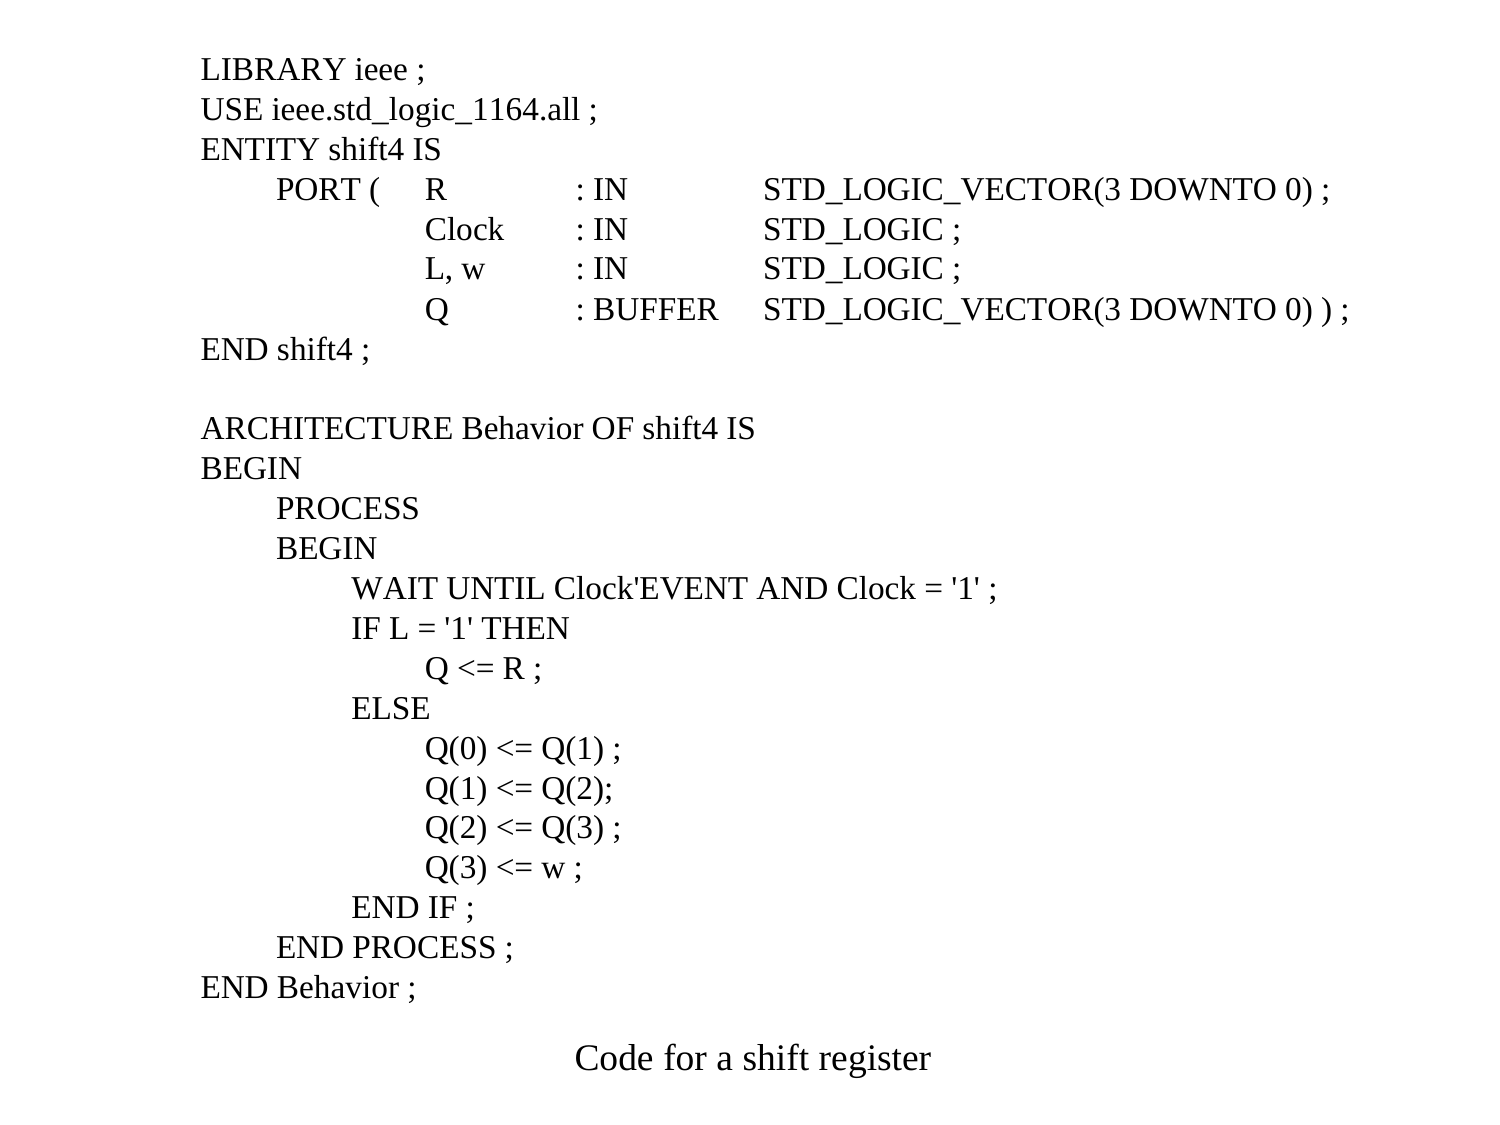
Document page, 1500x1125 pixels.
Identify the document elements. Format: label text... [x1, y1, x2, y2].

text_box Code for a shift register [159, 1025, 1347, 1101]
text_box LIBRARY ieee ; USE ieee.std_logic_1164.all ; ENTITY shift4 IS PORT ( R : IN STD_LOGIC_VECTOR(3 DOWNTO 0) ; Clock : IN STD_LOGIC ; L, w : IN STD_LOGIC ; Q : BUFFER STD_LOGIC_VECTOR(3 DOWNTO 0) ) ; END shift4 ; ARCHITECTURE Behavior OF shift4 IS BEGIN PROCESS BEGIN WAIT UNTIL Clock'EVENT AND Clock = '1' ; IF L = '1' THEN Q <= R ; ELSE Q(0) <= Q(1) ; Q(1) <= Q(2); Q(2) <= Q(3) ; Q(3) <= w ; END IF ; END PROCESS ; END Behavior ; [185, 39, 1366, 1014]
